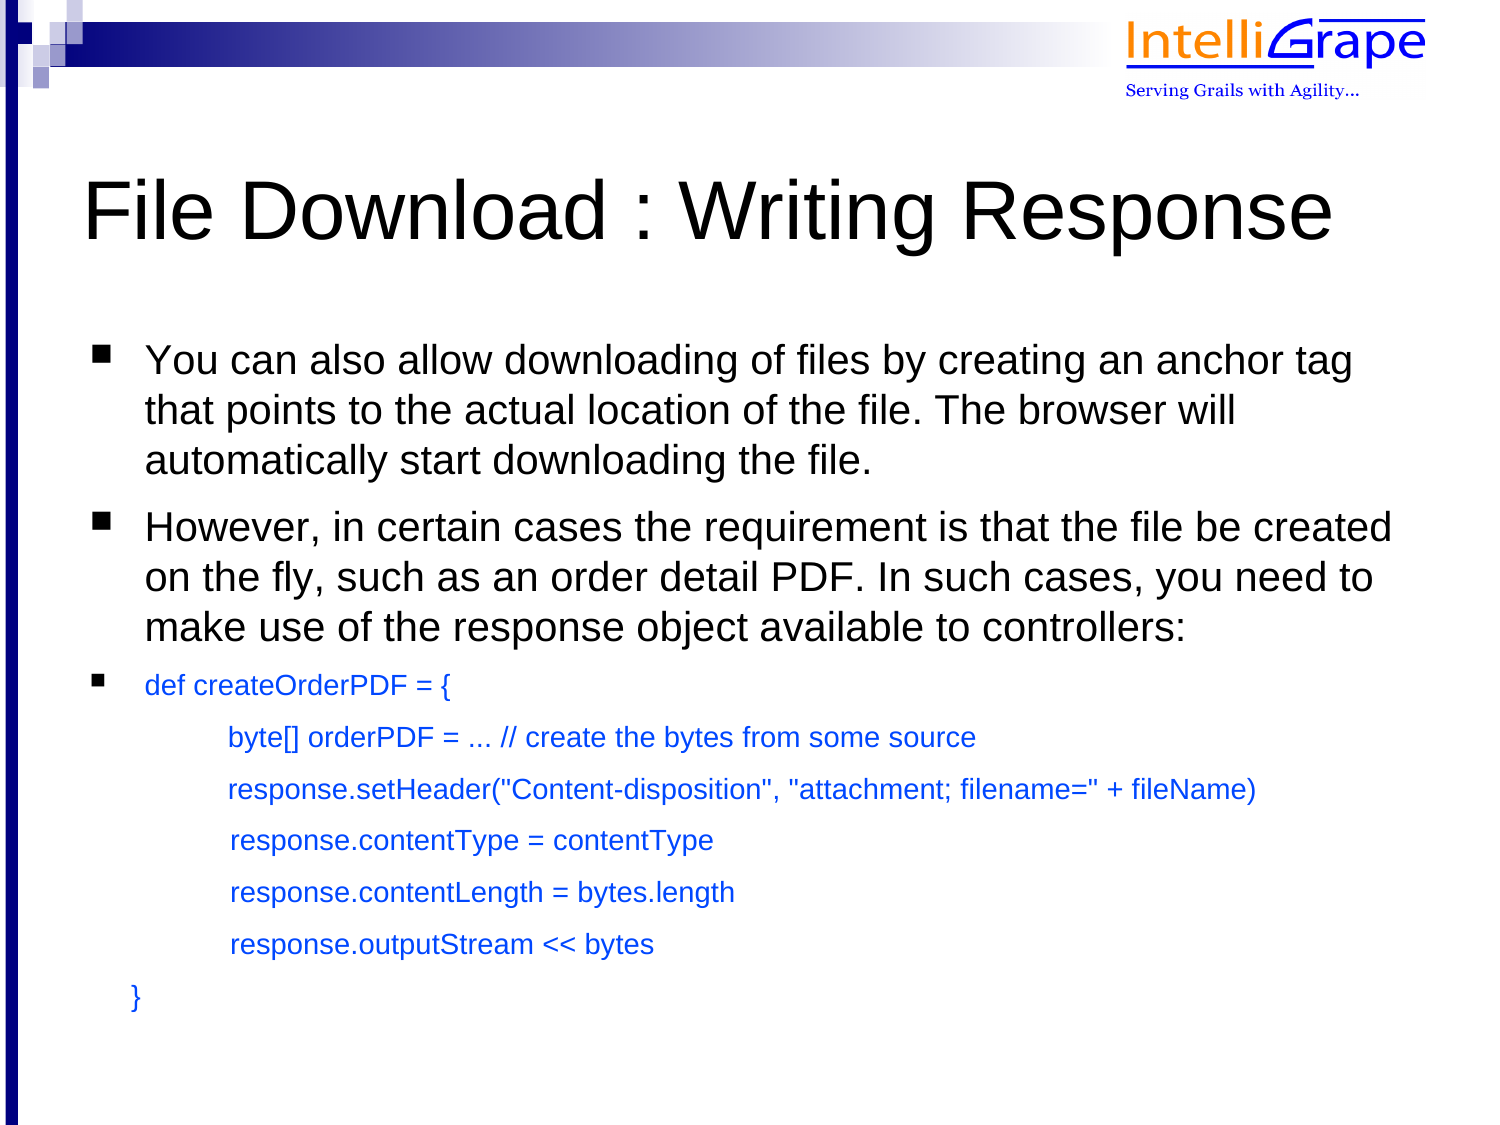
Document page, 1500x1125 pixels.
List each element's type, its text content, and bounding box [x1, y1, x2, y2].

list You can also allow downloading of files by creating an anchor tag that points to the actual location of the file. The browser will automatically start downloading the file. However, in certain cases the requirement is that the file be created on the fly, such as an order detail PDF. In such cases, you need to make use of the response object available to controllers: def createOrderPDF = { byte[] orderPDF = ... // create the bytes from some source response.setHeader("Content-disposition", "attachment; filename=" + fileName) response.contentType = contentType response.contentLength = bytes.length response.outputStream << bytes } [75, 324, 1426, 1123]
picture [1125, 12, 1425, 100]
title File Download : Writing Response [67, 88, 1418, 324]
